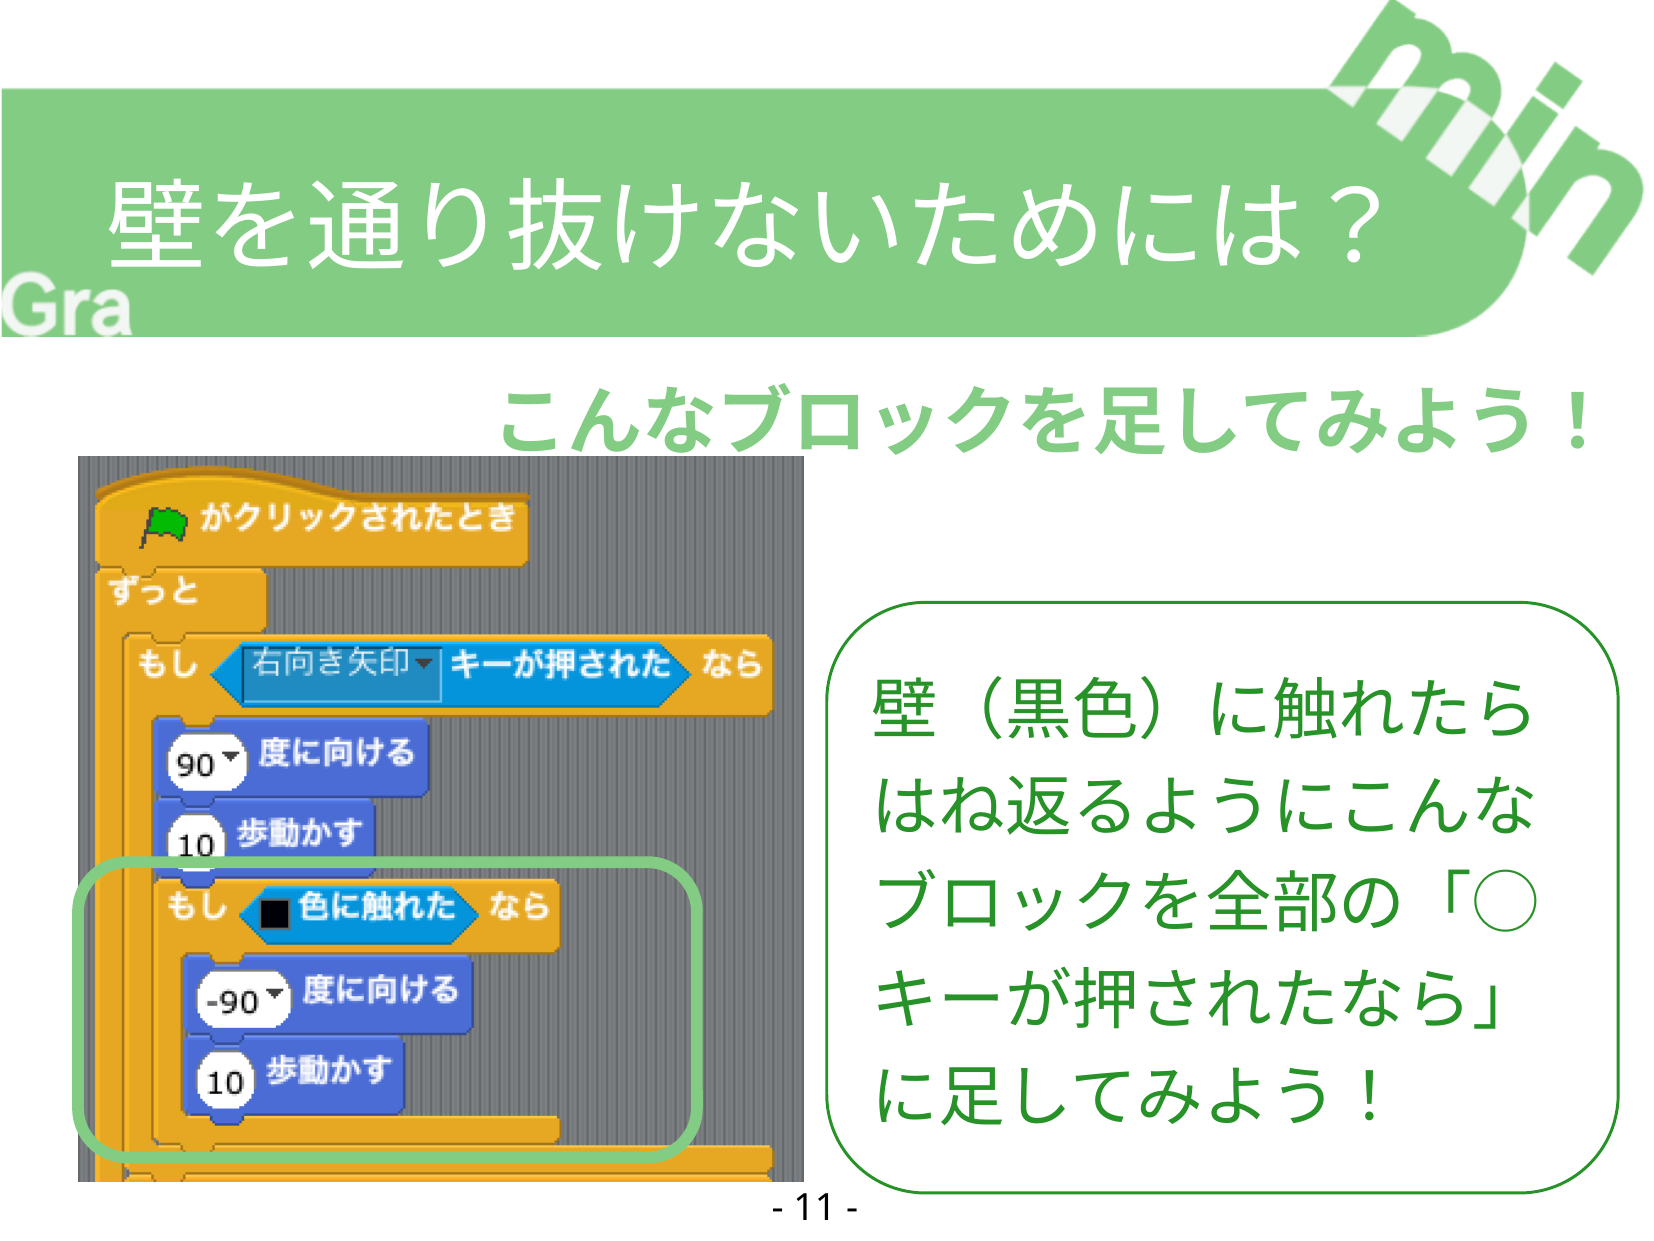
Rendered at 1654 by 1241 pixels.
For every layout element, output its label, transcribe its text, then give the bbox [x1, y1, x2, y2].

title 壁を通り抜けないためには？ [11, 134, 1501, 303]
picture [78, 456, 804, 1182]
picture [84, 869, 690, 1151]
text_box - 11 - [756, 1173, 897, 1241]
text_box こんなブロックを足してみよう！ [35, 354, 1630, 481]
text_box 壁（黒色）に触れたらはね返るようにこんなブロックを全部の「◯キーが押されたなら」に足してみよう！ [826, 602, 1619, 1193]
picture [1, 0, 1654, 337]
